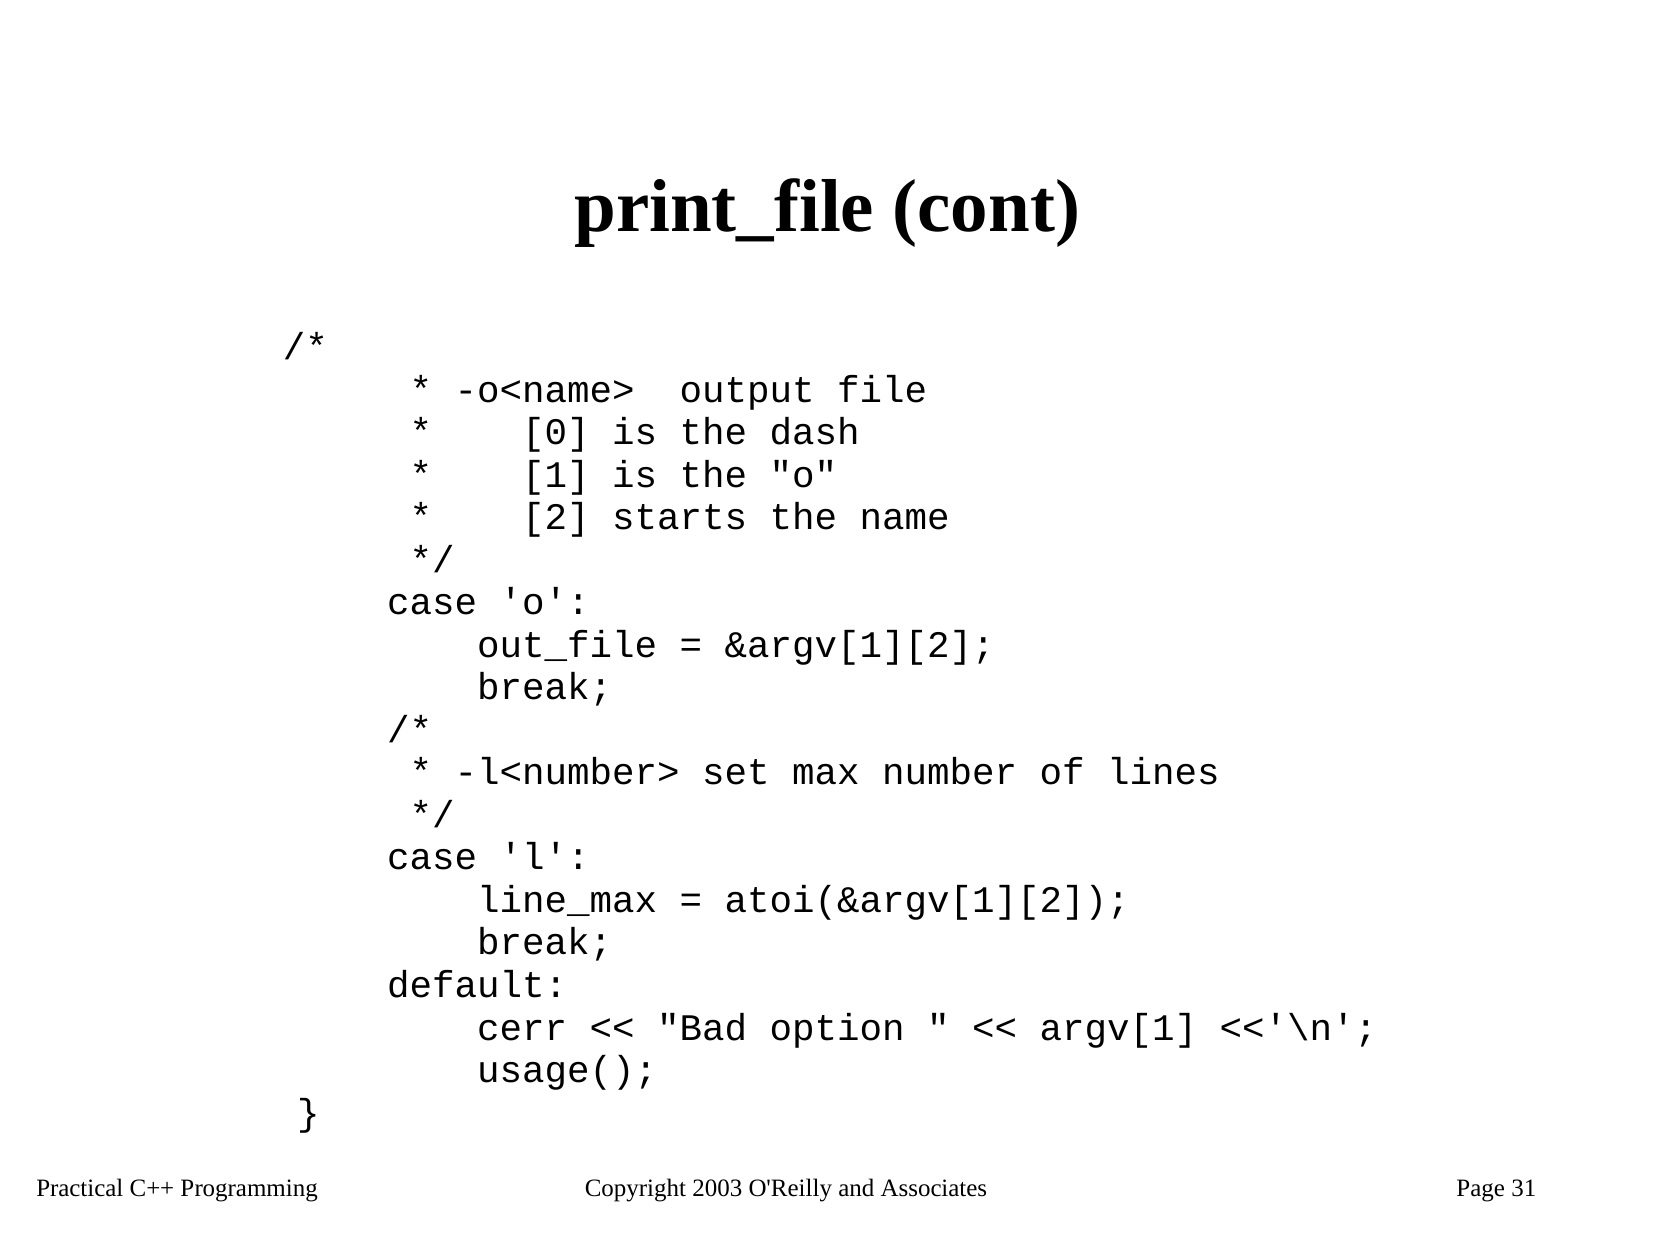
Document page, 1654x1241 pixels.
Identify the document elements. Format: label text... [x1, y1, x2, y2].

subtitle /* * -o<name> output file * [0] is the dash * [1] is the "o" * [2] starts the name */ case 'o': out_file = &argv[1][2]; break; /* * -l<number> set max number of lines */ case 'l': line_max = atoi(&argv[1][2]); break; default: cerr << "Bad option " << argv[1] <<'\n'; usage(); } [116, 340, 1529, 1122]
title print_file (cont) [121, 102, 1534, 311]
